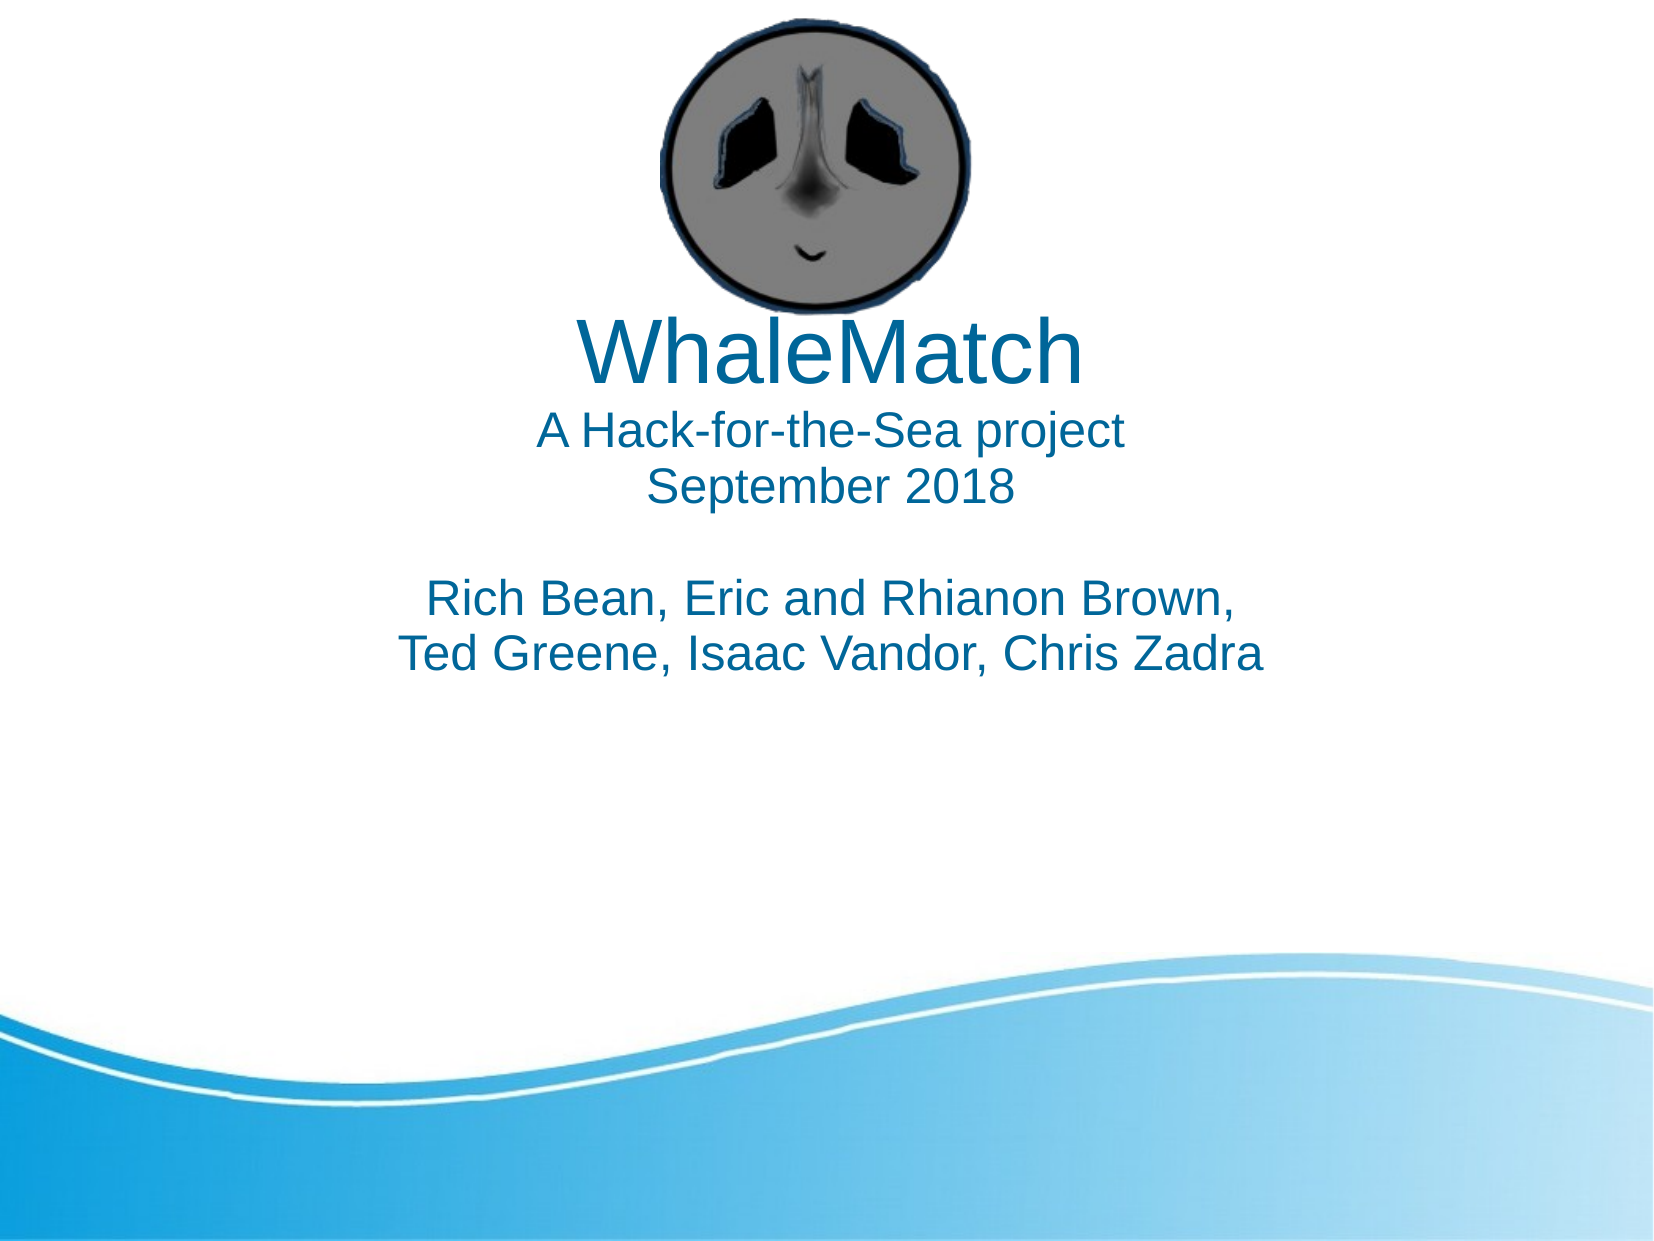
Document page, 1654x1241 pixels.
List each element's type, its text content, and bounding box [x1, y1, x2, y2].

title WhaleMatch A Hack-for-the-Sea project September 2018 Rich Bean, Eric and Rhianon Brown, Ted Greene, Isaac Vandor, Chris Zadra [86, 300, 1576, 682]
picture [0, 952, 1654, 1241]
picture [660, 14, 976, 331]
